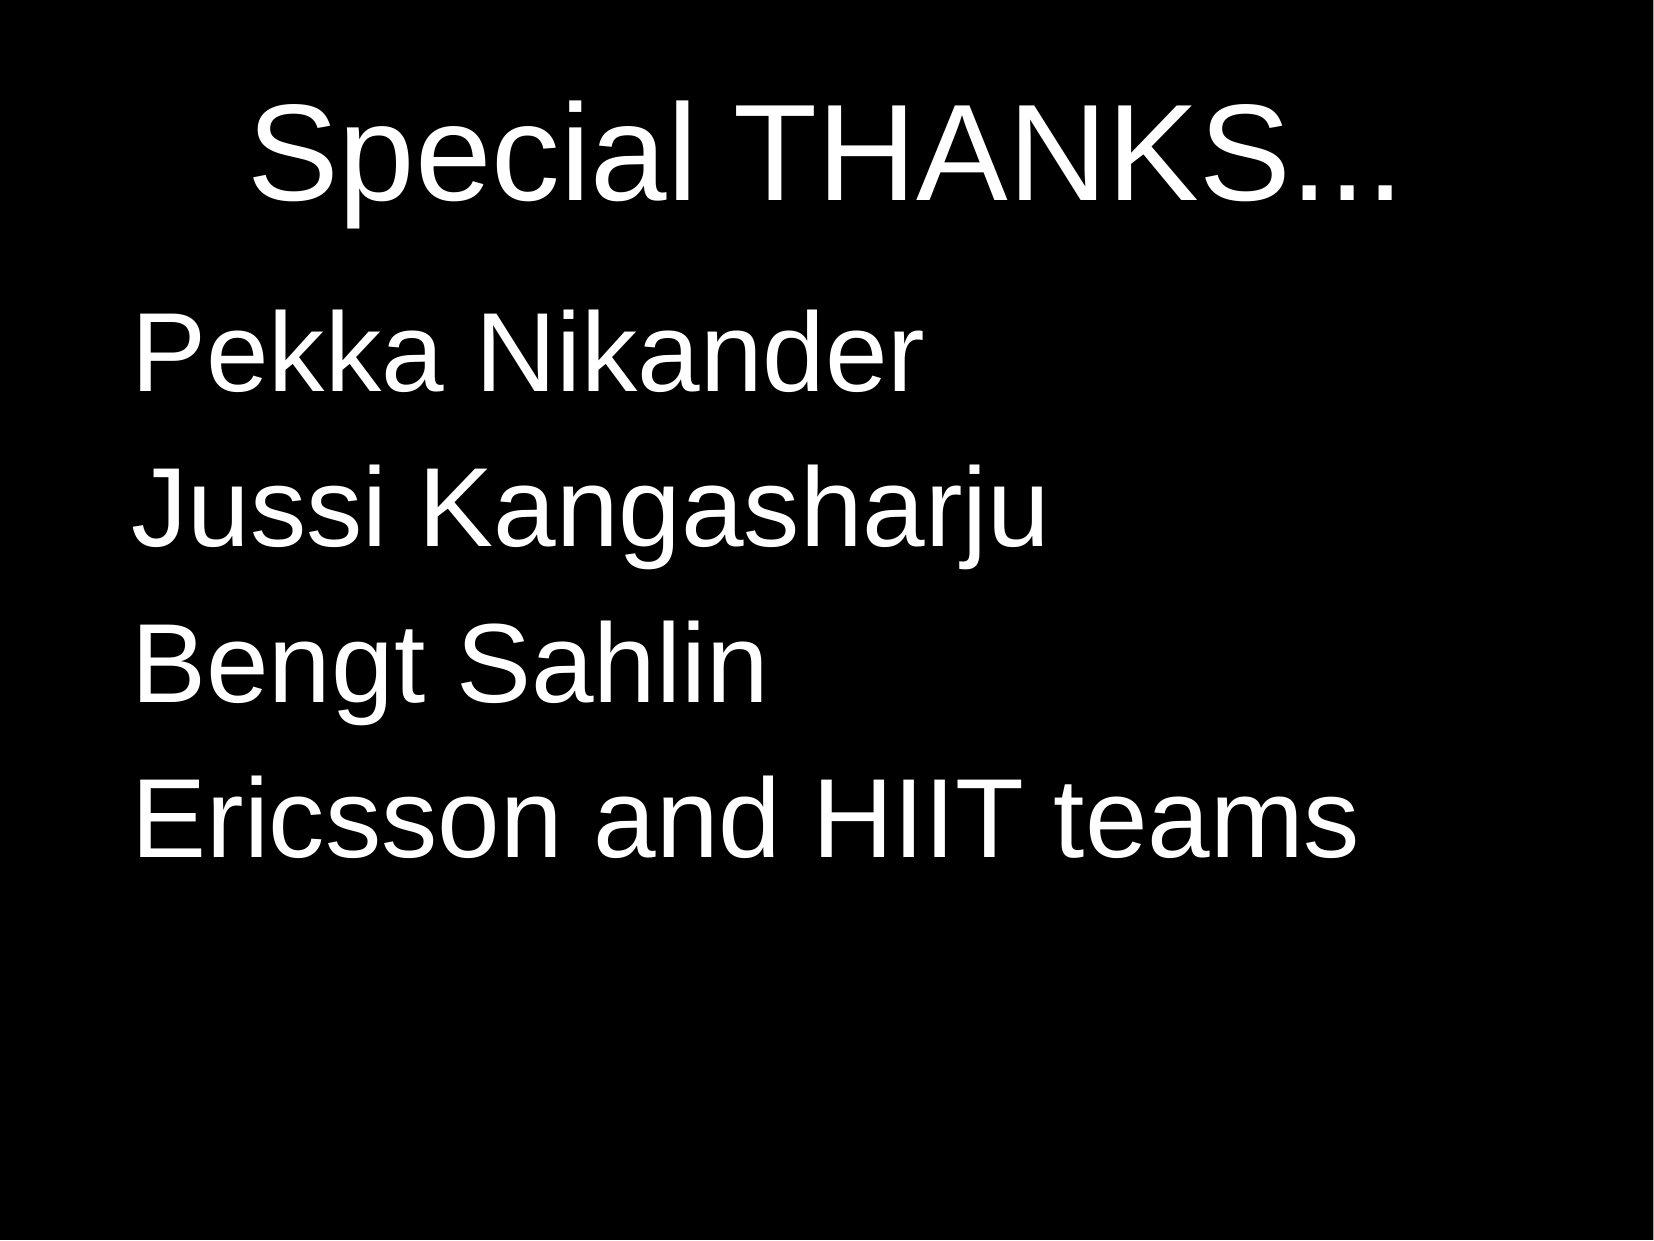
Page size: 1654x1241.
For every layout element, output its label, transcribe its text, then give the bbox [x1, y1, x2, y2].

title Special THANKS... [82, 56, 1571, 250]
list Pekka Nikander Jussi Kangasharju Bengt Sahlin Ericsson and HIIT teams [82, 290, 1571, 1094]
